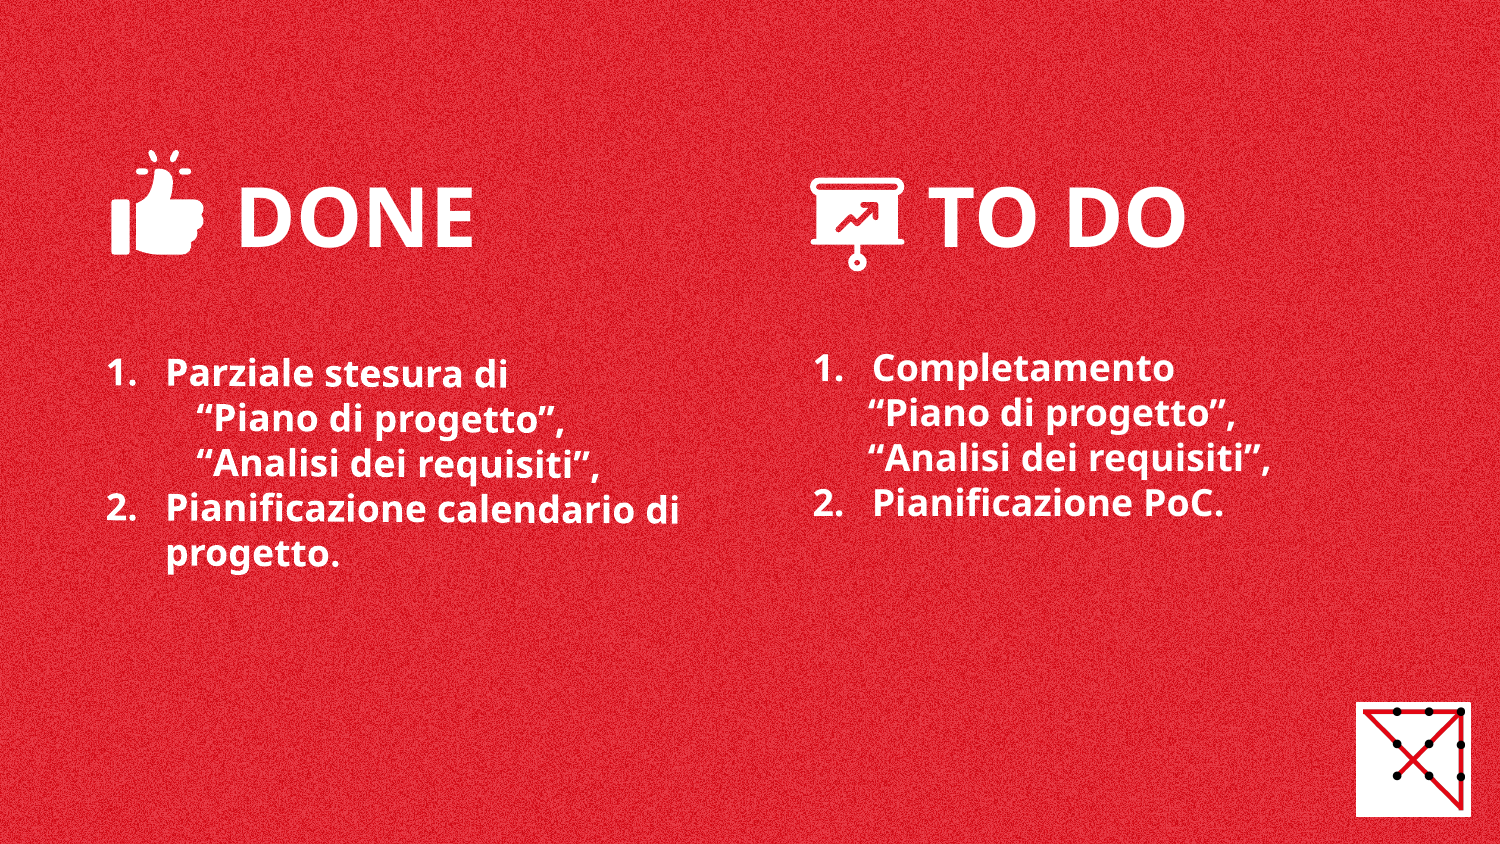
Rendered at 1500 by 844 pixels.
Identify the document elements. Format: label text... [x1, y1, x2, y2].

text_box [136, 168, 204, 255]
text_box [135, 168, 149, 175]
text_box [111, 199, 130, 255]
text_box Completamento “Piano di progetto”, “Analisi dei requisiti”, Pianificazione PoC. [781, 329, 1474, 540]
text_box Parziale stesura di “Piano di progetto”, “Analisi dei requisiti”, Pianificazione calendario di progetto. [75, 332, 712, 627]
text_box [178, 168, 192, 175]
title TO DO [912, 167, 1317, 262]
text_box [169, 149, 179, 163]
picture [0, 0, 1500, 844]
text_box [148, 149, 158, 163]
title DONE [219, 167, 528, 262]
text_box [810, 177, 905, 272]
text_box [1356, 703, 1471, 817]
